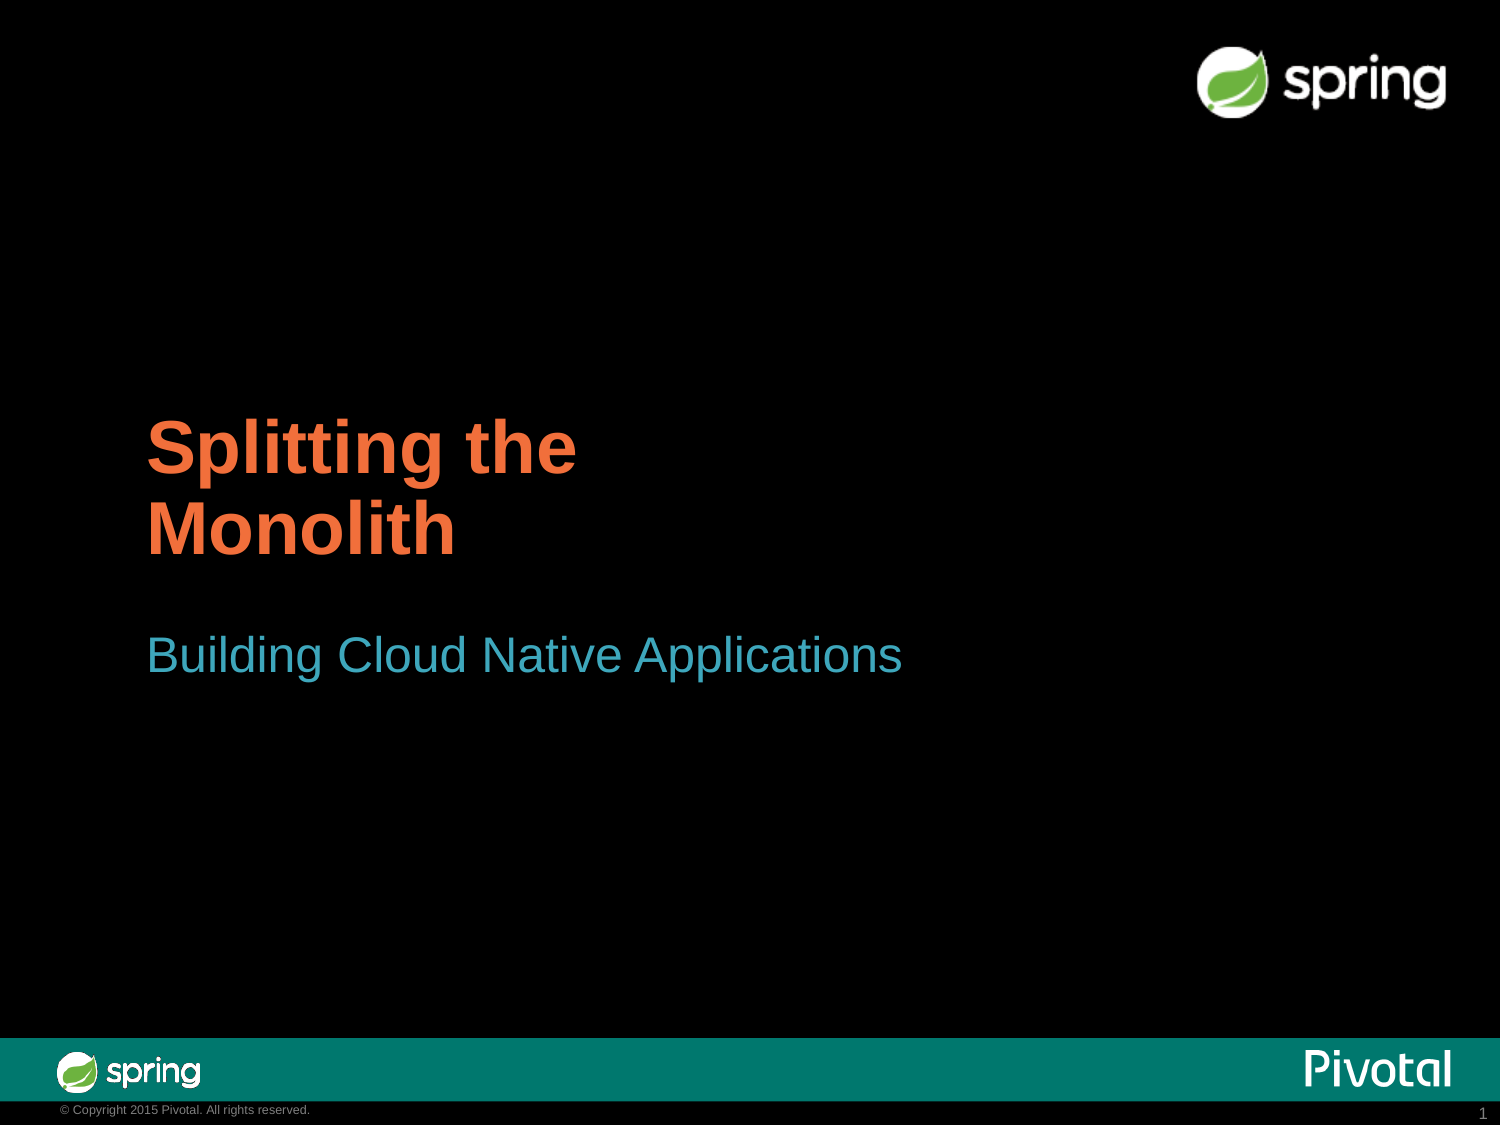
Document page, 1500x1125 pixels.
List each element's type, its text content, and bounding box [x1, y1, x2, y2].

picture [32, 1041, 210, 1103]
picture [1304, 1047, 1452, 1090]
picture [1155, 28, 1465, 136]
title Splitting the Monolith [146, 399, 866, 571]
text_box Building Cloud Native Applications [146, 622, 1139, 683]
